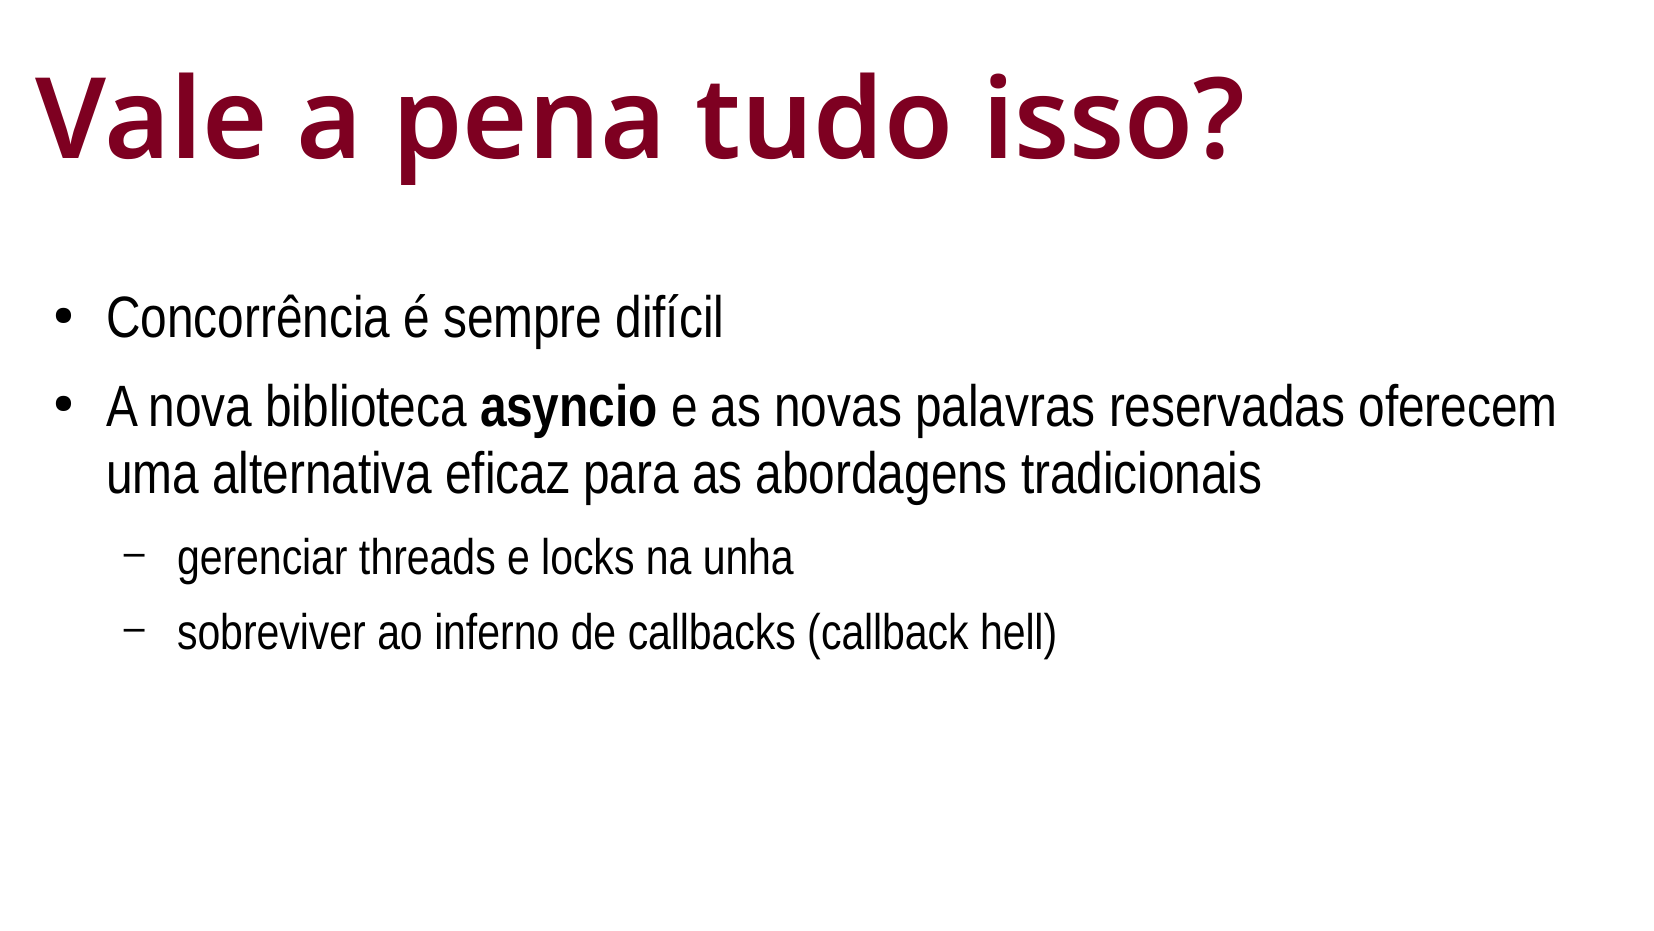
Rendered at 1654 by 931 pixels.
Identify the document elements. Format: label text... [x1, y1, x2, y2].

list Concorrência é sempre difícil A nova biblioteca asyncio e as novas palavras reservadas oferecem uma alternativa eficaz para as abordagens tradicionais gerenciar threads e locks na unha sobreviver ao inferno de callbacks (callback hell) [35, 283, 1571, 758]
title Vale a pena tudo isso? [35, 37, 1571, 193]
